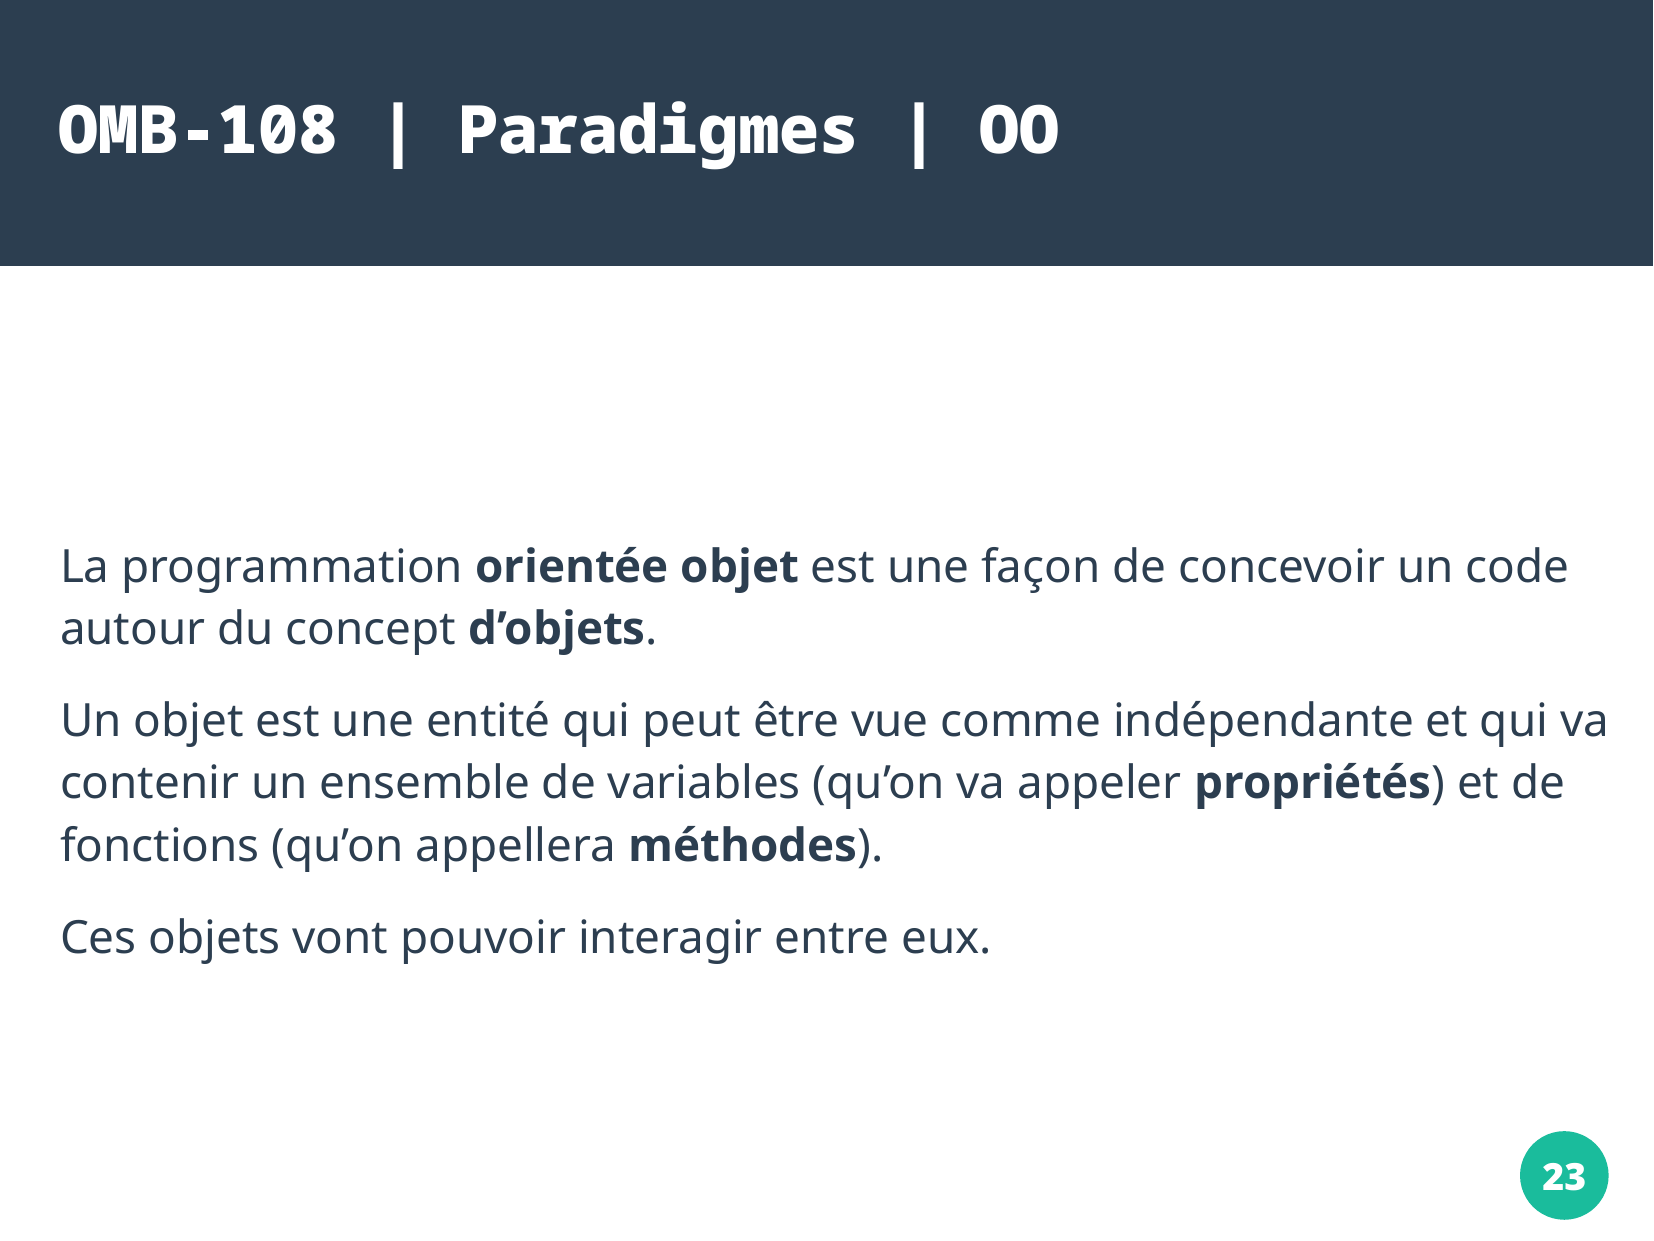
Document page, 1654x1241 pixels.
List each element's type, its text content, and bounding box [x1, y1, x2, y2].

title OMB-108 | Paradigmes | OO [58, 49, 1594, 207]
list La programmation orientée objet est une façon de concevoir un code autour du concept d’objets. Un objet est une entité qui peut être vue comme indépendante et qui va contenir un ensemble de variables (qu’on va appeler propriétés) et de fonctions (qu’on appellera méthodes). Ces objets vont pouvoir interagir entre eux. [60, 270, 1636, 1231]
